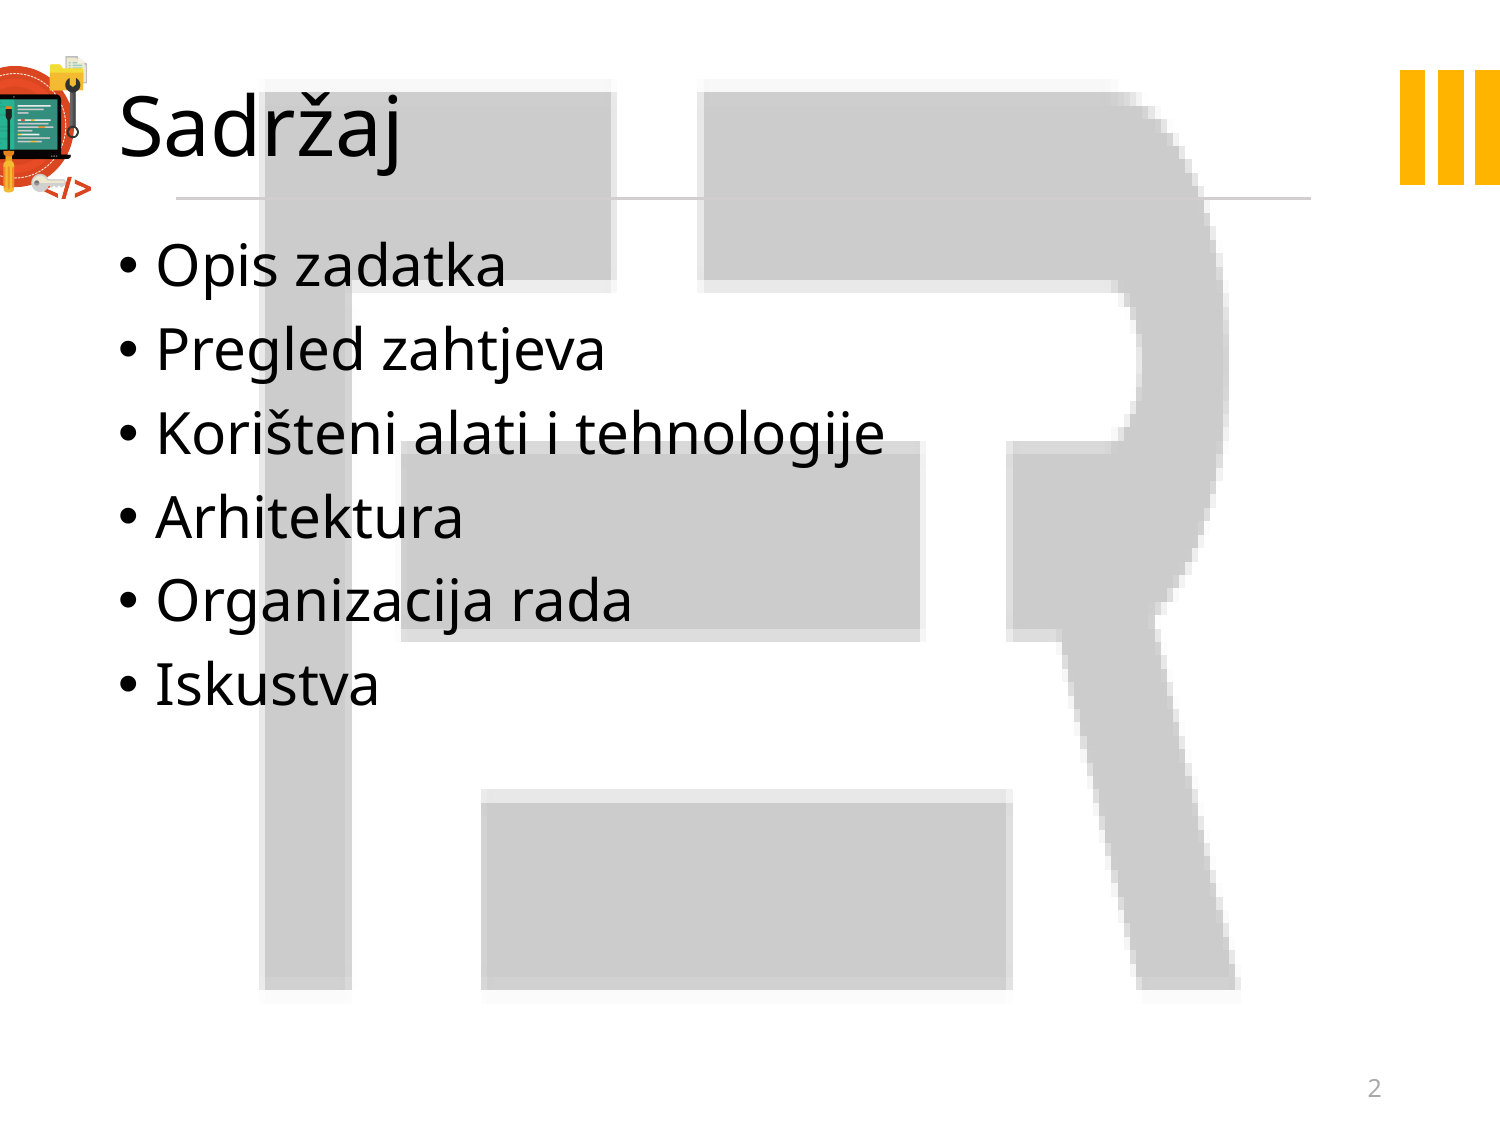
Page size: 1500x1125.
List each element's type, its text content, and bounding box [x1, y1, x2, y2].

title Sadržaj [103, 59, 1397, 199]
list Opis zadatka Pregled zahtjeva Korišteni alati i tehnologije Arhitektura Organizacija rada Iskustva [103, 228, 1397, 1038]
